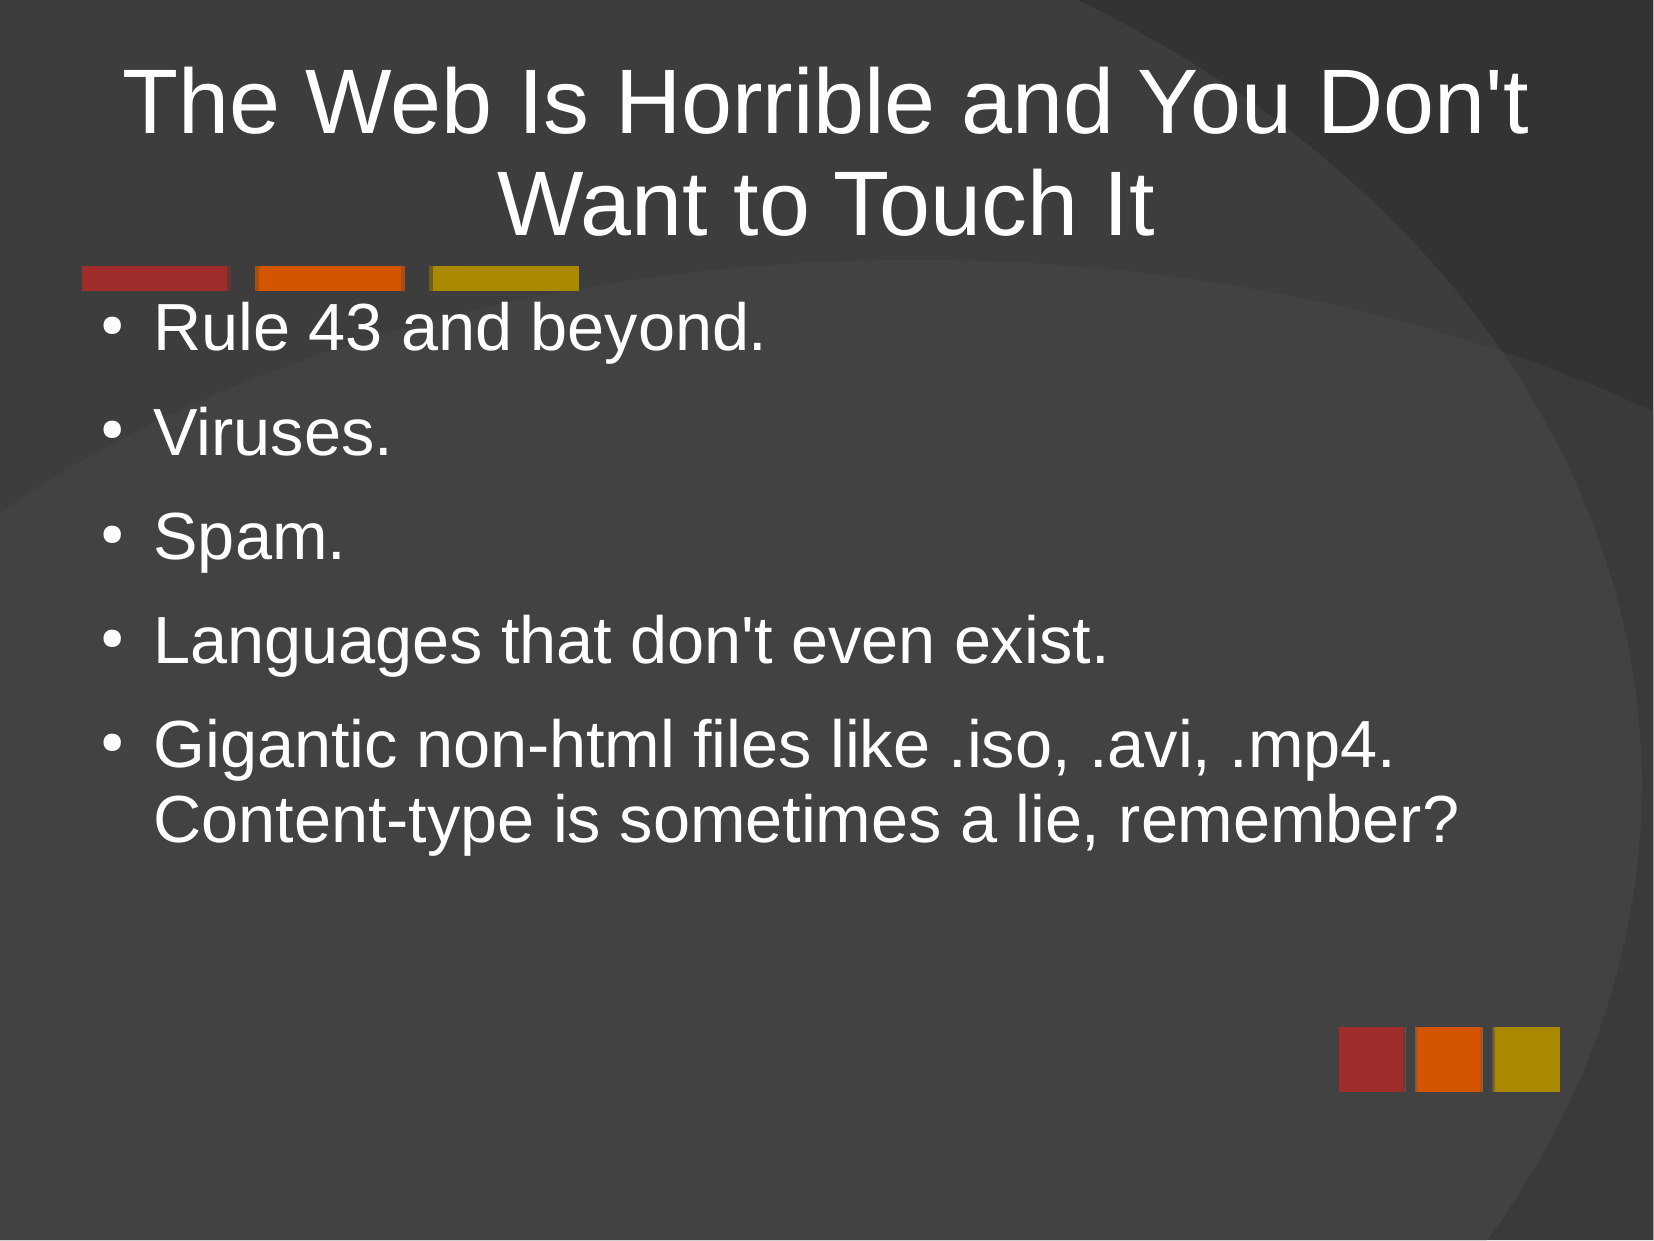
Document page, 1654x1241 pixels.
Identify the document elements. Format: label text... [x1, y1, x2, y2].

picture [1339, 1027, 1560, 1092]
title The Web Is Horrible and You Don't Want to Touch It [82, 49, 1571, 257]
picture [82, 266, 579, 290]
list Rule 43 and beyond. Viruses. Spam. Languages that don't even exist. Gigantic non-html files like .iso, .avi, .mp4. Content-type is sometimes a lie, remember? [82, 290, 1571, 1010]
